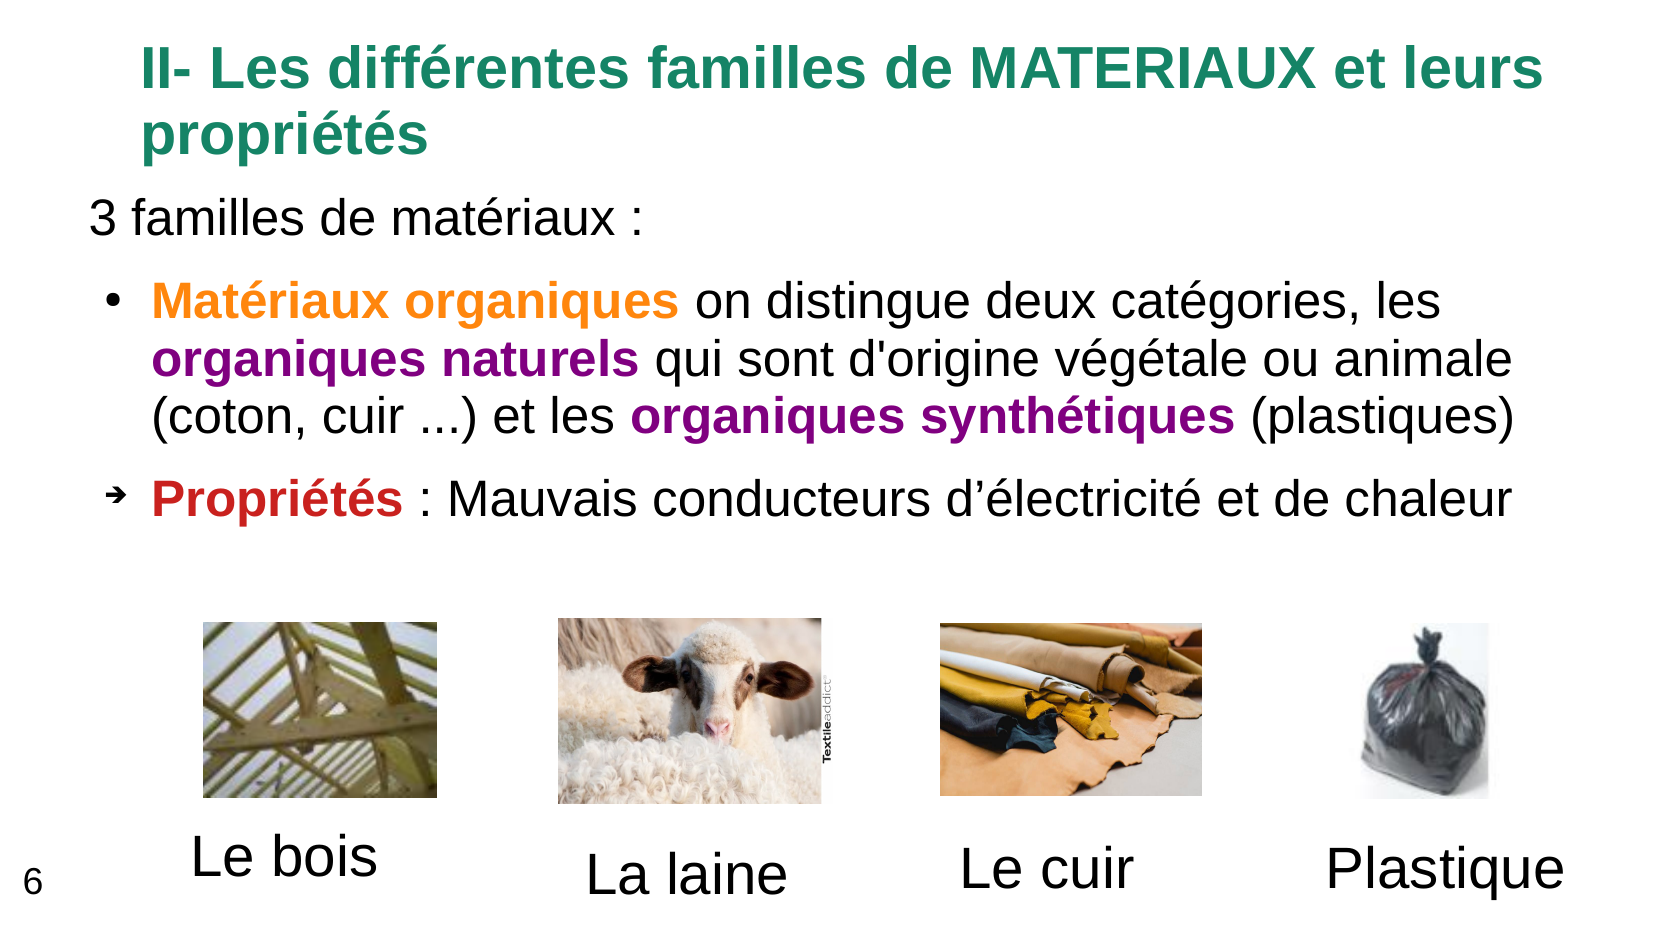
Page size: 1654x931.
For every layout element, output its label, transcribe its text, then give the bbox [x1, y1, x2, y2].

picture [1336, 623, 1512, 799]
text_box Le cuir [944, 828, 1208, 909]
picture [940, 623, 1202, 796]
picture [558, 618, 833, 804]
picture [203, 622, 437, 798]
text_box Le bois [175, 816, 439, 853]
text_box Plastique [1311, 828, 1583, 918]
list 3 familles de matériaux : Matériaux organiques on distingue deux catégories, les organiques naturels qui sont d'origine végétale ou animale (coton, cuir ...) et les organiques synthétiques (plastiques) Propriétés : Mauvais conducteurs d’électricité et de chaleur [88, 189, 1577, 594]
text_box La laine [570, 834, 805, 915]
list II- Les différentes familles de MATERIAUX et leurs propriétés [76, 34, 1565, 169]
text_box <number> [7, 853, 637, 924]
